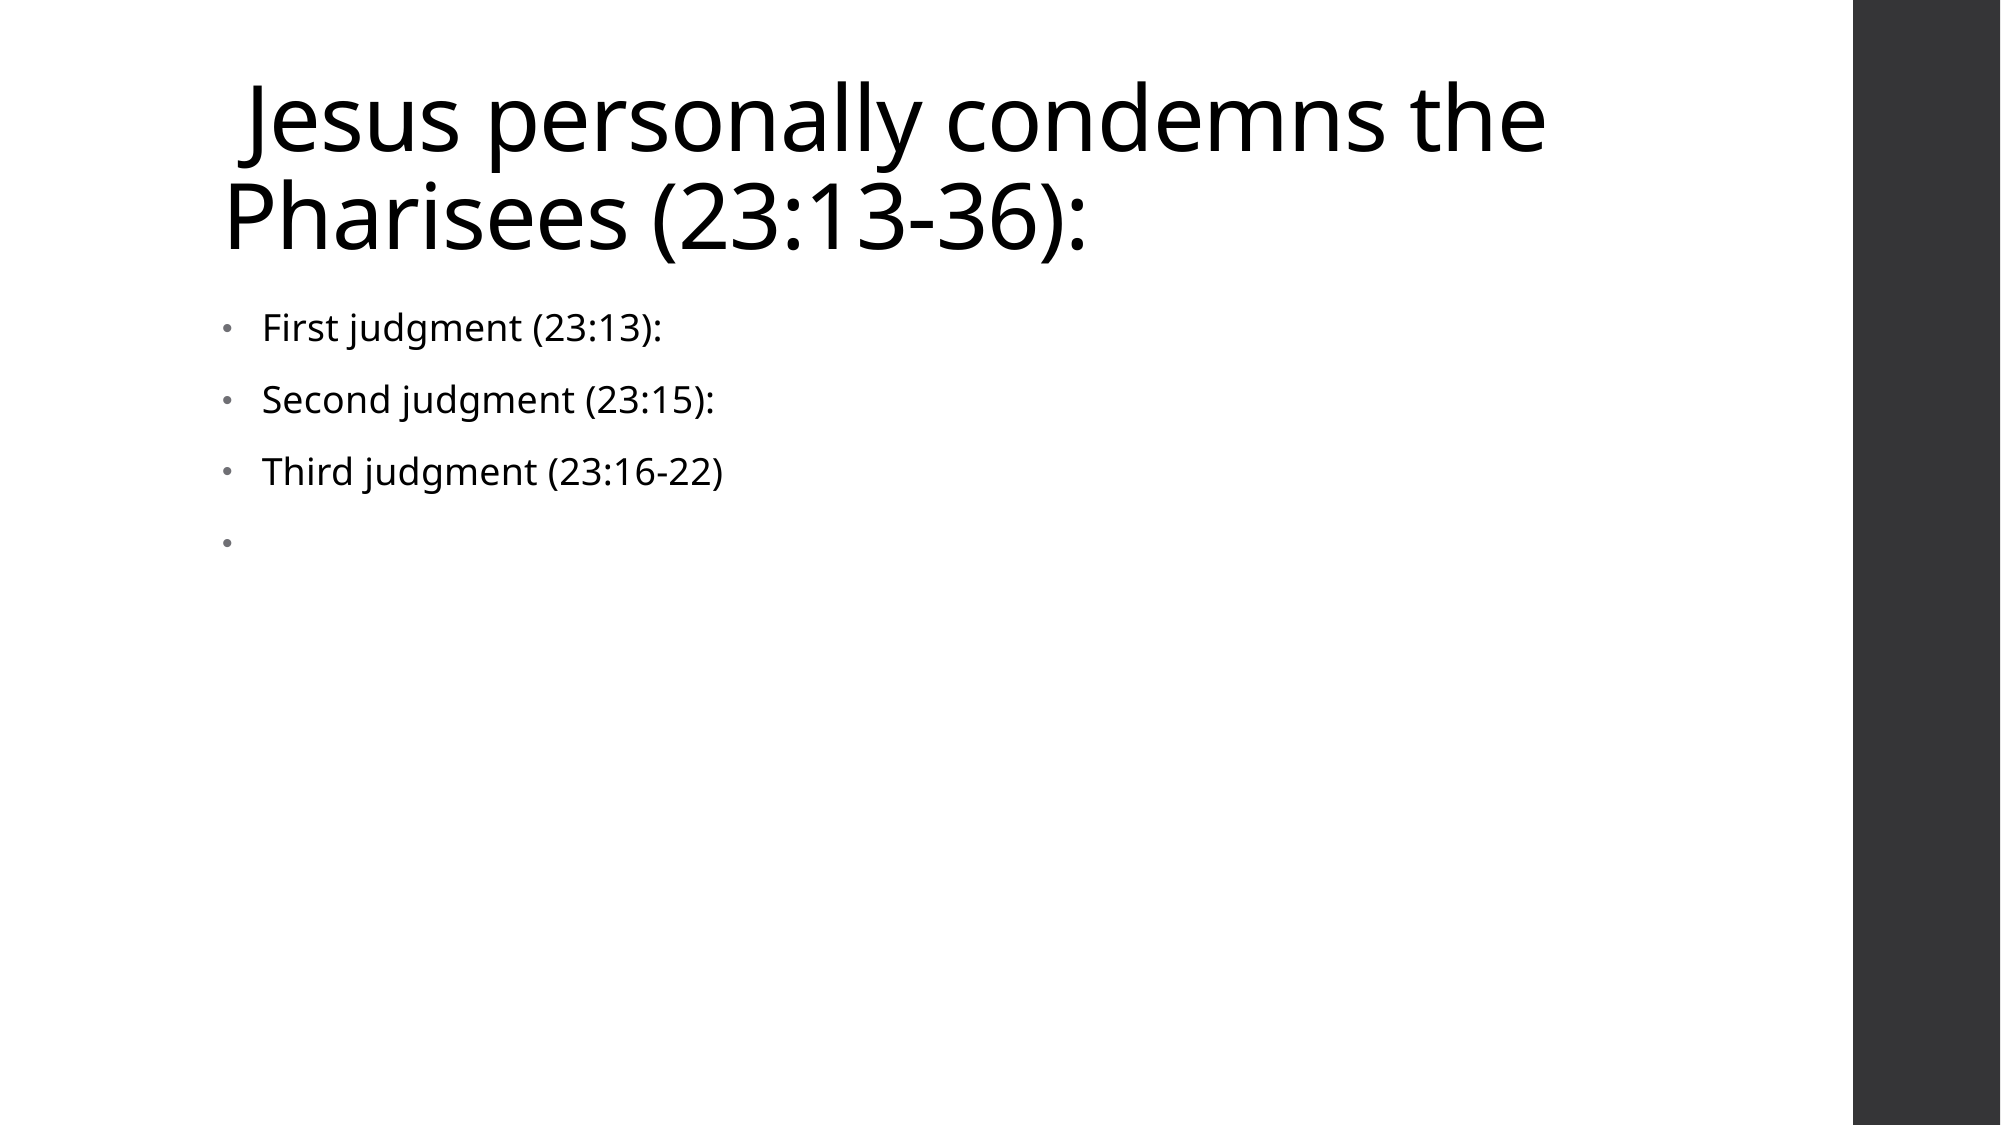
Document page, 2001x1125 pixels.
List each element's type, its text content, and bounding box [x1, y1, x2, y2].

list First judgment (23:13): Second judgment (23:15): Third judgment (23:16-22) [206, 299, 1617, 1014]
title Jesus personally condemns the Pharisees (23:13-36): [206, 60, 1797, 278]
